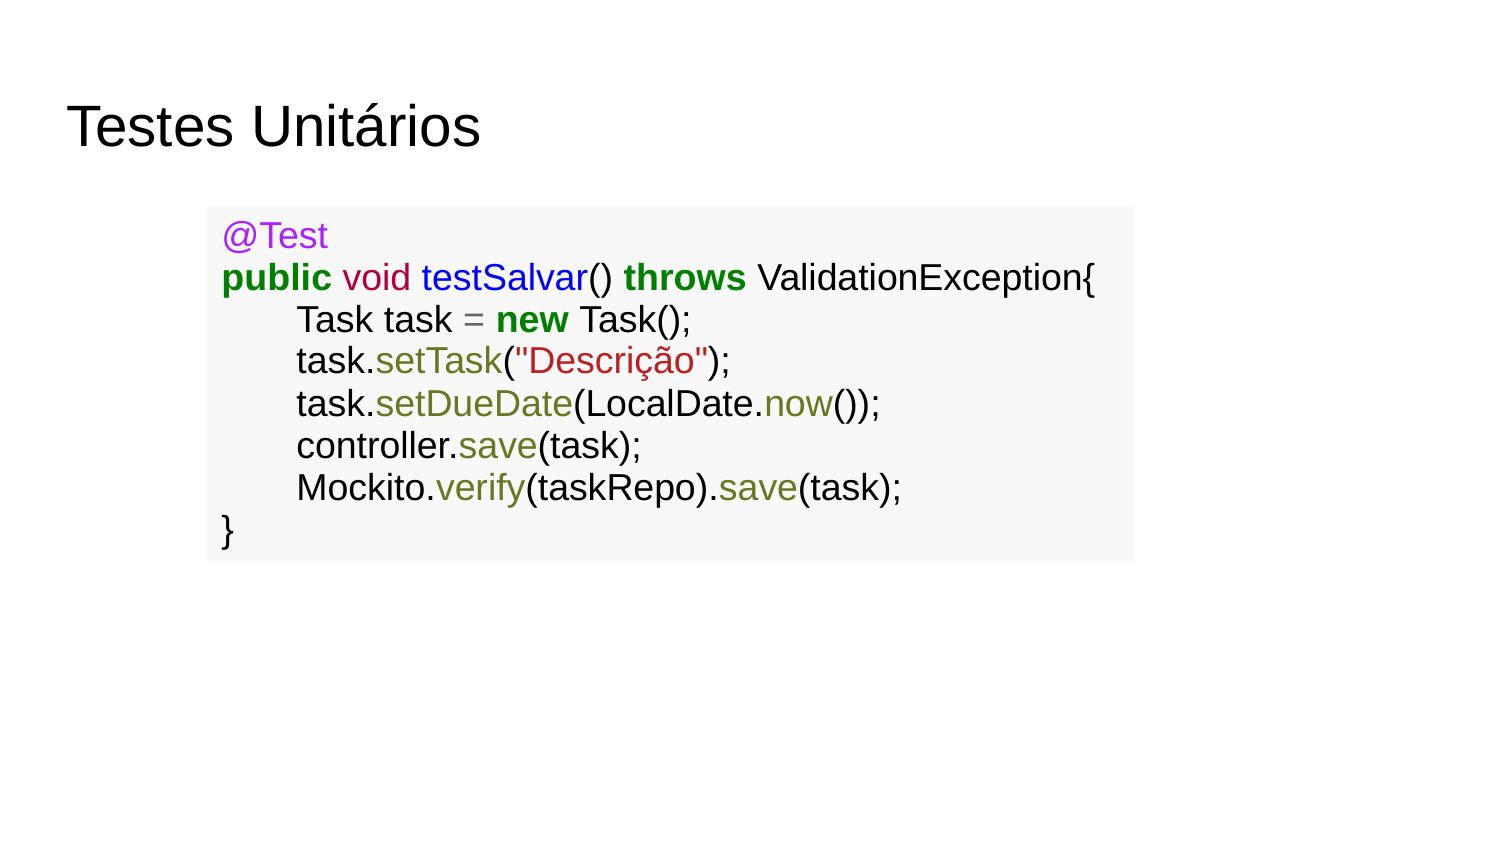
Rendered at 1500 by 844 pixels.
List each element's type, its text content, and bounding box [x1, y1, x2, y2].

title Testes Unitários [51, 72, 1449, 167]
text_box @Test public void testSalvar() throws ValidationException{ Task task = new Task(); task.setTask("Descrição"); task.setDueDate(LocalDate.now()); controller.save(task); Mockito.verify(taskRepo).save(task); } [206, 206, 1135, 562]
